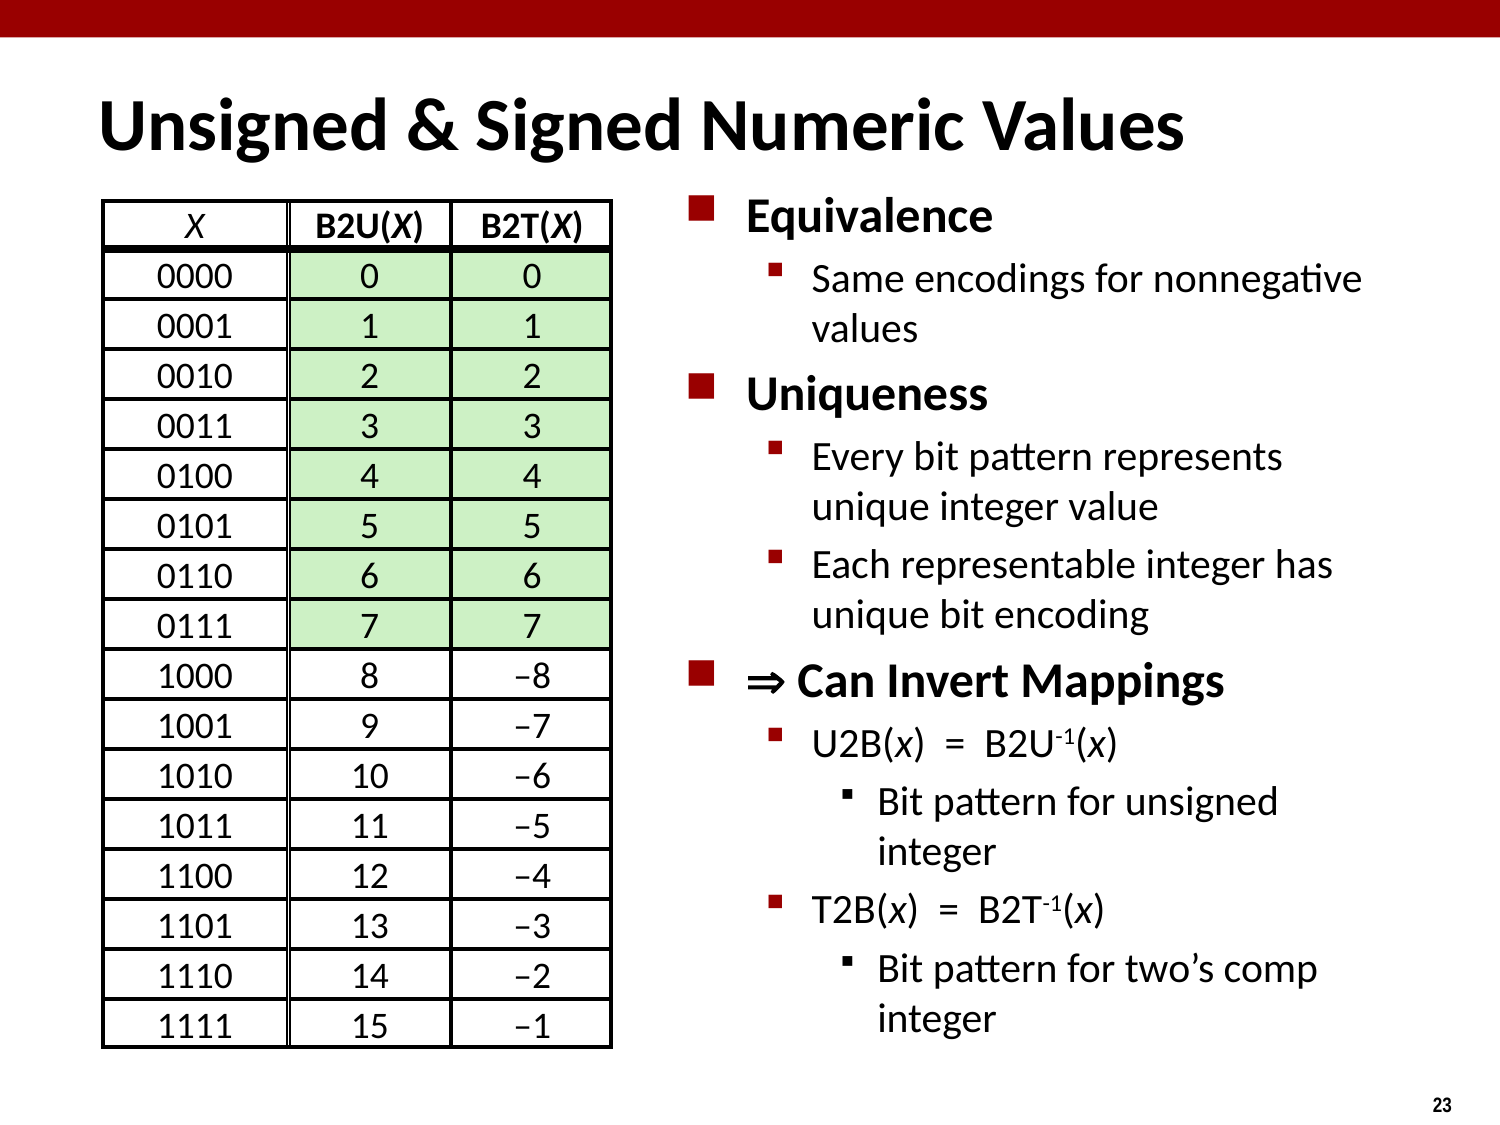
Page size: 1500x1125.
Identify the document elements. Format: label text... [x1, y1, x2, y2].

text_box 1000 [105, 649, 288, 698]
text_box 5 [289, 499, 450, 548]
text_box 6 [452, 549, 609, 598]
text_box 13 [289, 899, 450, 948]
text_box 10 [289, 749, 450, 798]
text_box 14 [289, 949, 450, 998]
text_box 4 [452, 449, 609, 498]
text_box 8 [289, 649, 450, 698]
text_box 0000 [105, 253, 288, 298]
text_box 4 [289, 449, 450, 498]
text_box B2U(X) [289, 203, 450, 245]
text_box 0 [289, 253, 450, 298]
text_box 0111 [105, 599, 288, 648]
text_box 11 [289, 799, 450, 848]
text_box Equivalence Same encodings for nonnegative values Uniqueness Every bit pattern represents unique integer value Each representable integer has unique bit encoding  Can Invert Mappings U2B(x) = B2U-1(x) Bit pattern for unsigned integer T2B(x) = B2T-1(x) Bit pattern for two’s comp integer [674, 174, 1407, 1032]
text_box X [105, 203, 288, 245]
text_box 6 [289, 549, 450, 598]
text_box –8 [452, 649, 609, 698]
text_box 0001 [105, 299, 288, 348]
text_box 0110 [105, 549, 288, 598]
text_box 2 [452, 349, 609, 398]
text_box –7 [452, 699, 609, 748]
text_box 7 [452, 599, 609, 648]
text_box –1 [452, 999, 609, 1045]
text_box B2T(X) [452, 203, 609, 245]
text_box 1001 [105, 699, 288, 748]
text_box 1100 [105, 849, 288, 898]
text_box 0011 [105, 399, 288, 448]
text_box 1111 [105, 999, 288, 1045]
text_box 15 [289, 999, 450, 1045]
text_box –5 [452, 799, 609, 848]
text_box 3 [289, 399, 450, 448]
text_box 5 [452, 499, 609, 548]
text_box –2 [452, 949, 609, 998]
text_box 0 [452, 253, 609, 298]
text_box 0100 [105, 449, 288, 498]
text_box –6 [452, 749, 609, 798]
text_box 1110 [105, 949, 288, 998]
text_box 1 [289, 299, 450, 348]
text_box 3 [452, 399, 609, 448]
text_box 12 [289, 849, 450, 898]
text_box 0101 [105, 499, 288, 548]
text_box –3 [452, 899, 609, 948]
text_box –4 [452, 849, 609, 898]
text_box 1 [452, 299, 609, 348]
text_box 9 [289, 699, 450, 748]
text_box 1011 [105, 799, 288, 848]
text_box 1010 [105, 749, 288, 798]
text_box 7 [289, 599, 450, 648]
text_box 0010 [105, 349, 288, 398]
text_box 1101 [105, 899, 288, 948]
text_box 2 [289, 349, 450, 398]
text_box Unsigned & Signed Numeric Values [87, 71, 1450, 268]
